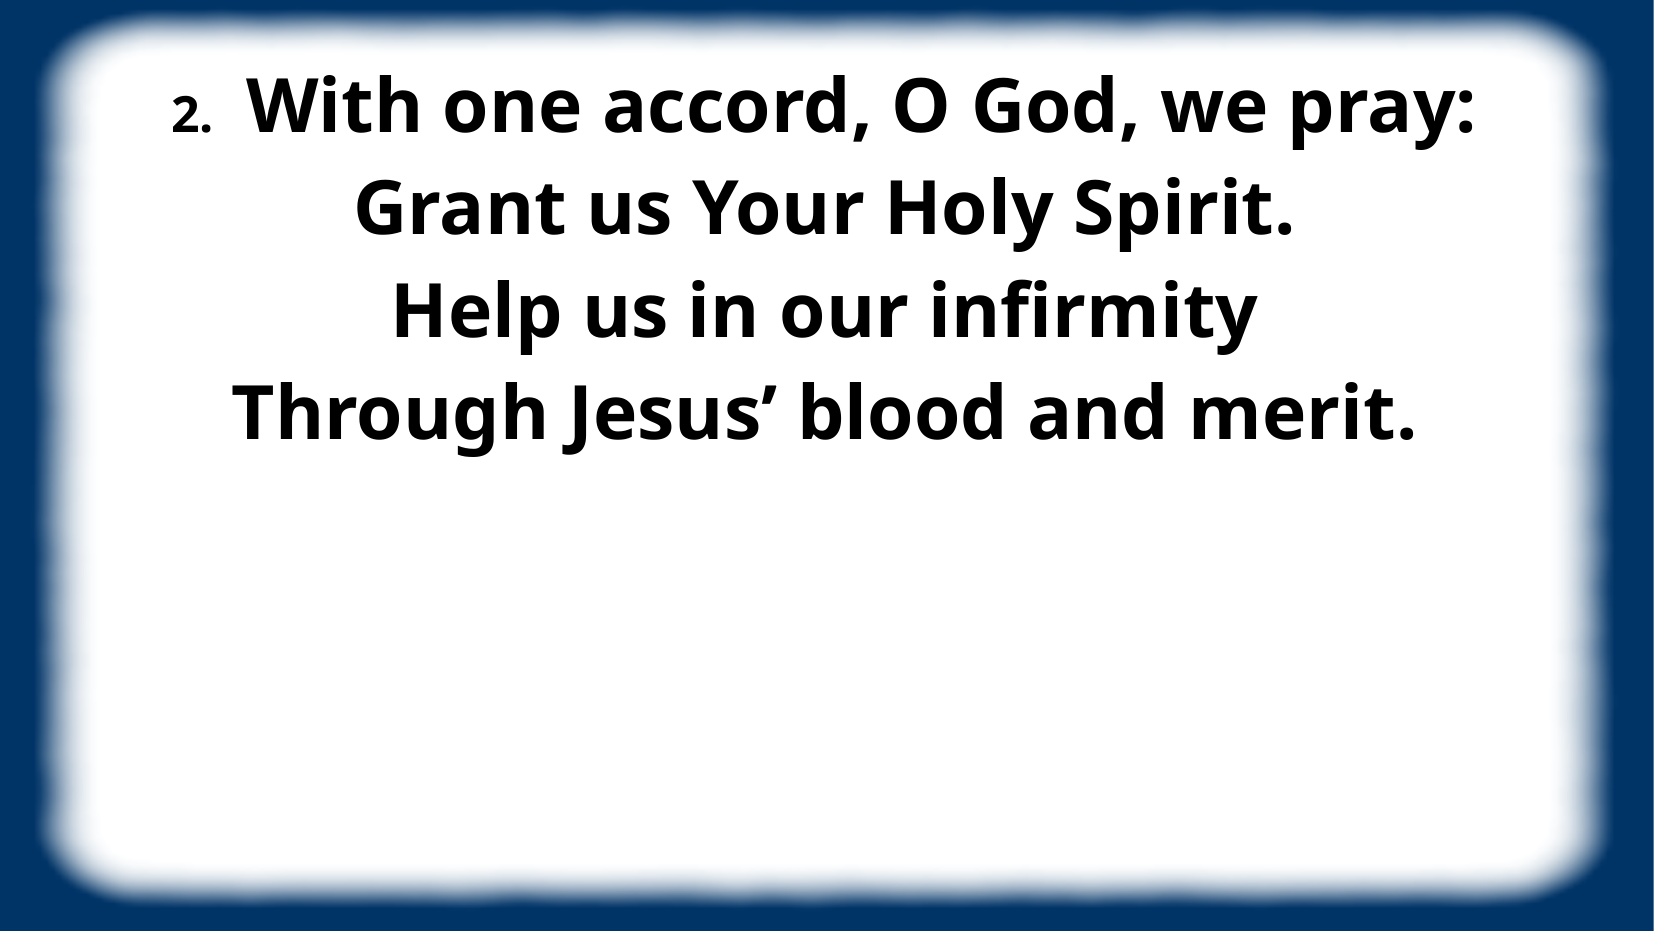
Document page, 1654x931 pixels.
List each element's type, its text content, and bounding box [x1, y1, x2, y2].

text_box 2. With one accord, O God, we pray: Grant us Your Holy Spirit. Help us in our infirmity Through Jesus’ blood and merit. [75, 45, 1576, 481]
picture [0, 0, 1654, 931]
